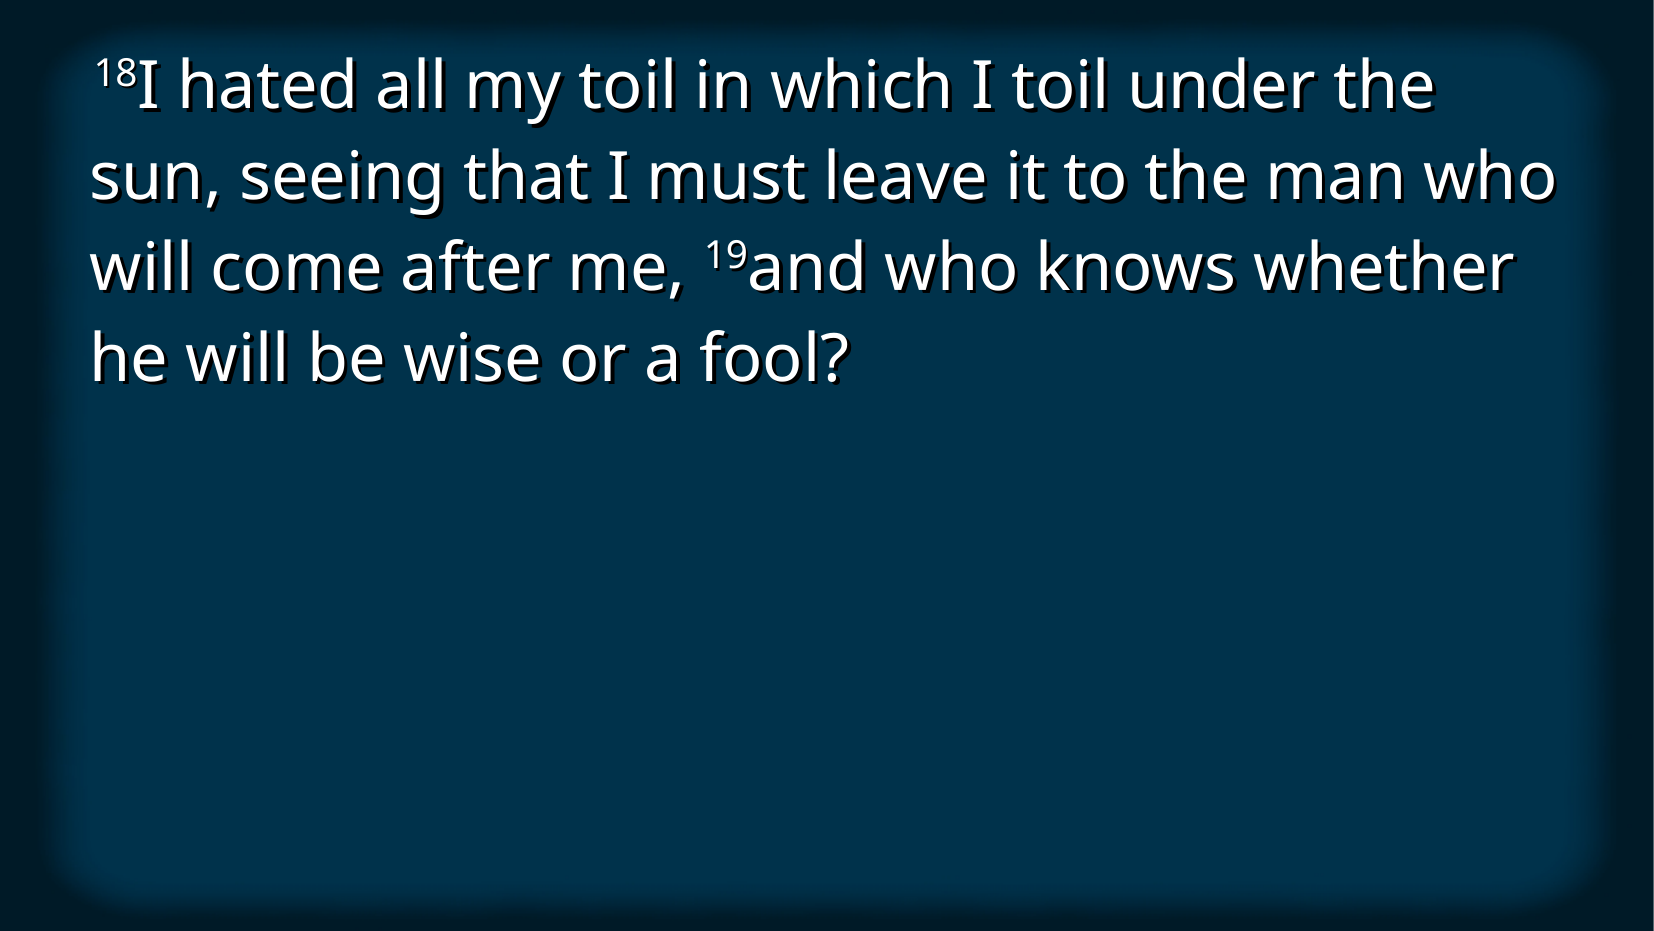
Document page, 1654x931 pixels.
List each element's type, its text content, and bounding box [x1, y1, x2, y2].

picture [0, 0, 1654, 931]
text_box 18I hated all my toil in which I toil under the sun, seeing that I must leave it to the man who will come after me, 19and who knows whether he will be wise or a fool? [75, 30, 1576, 400]
